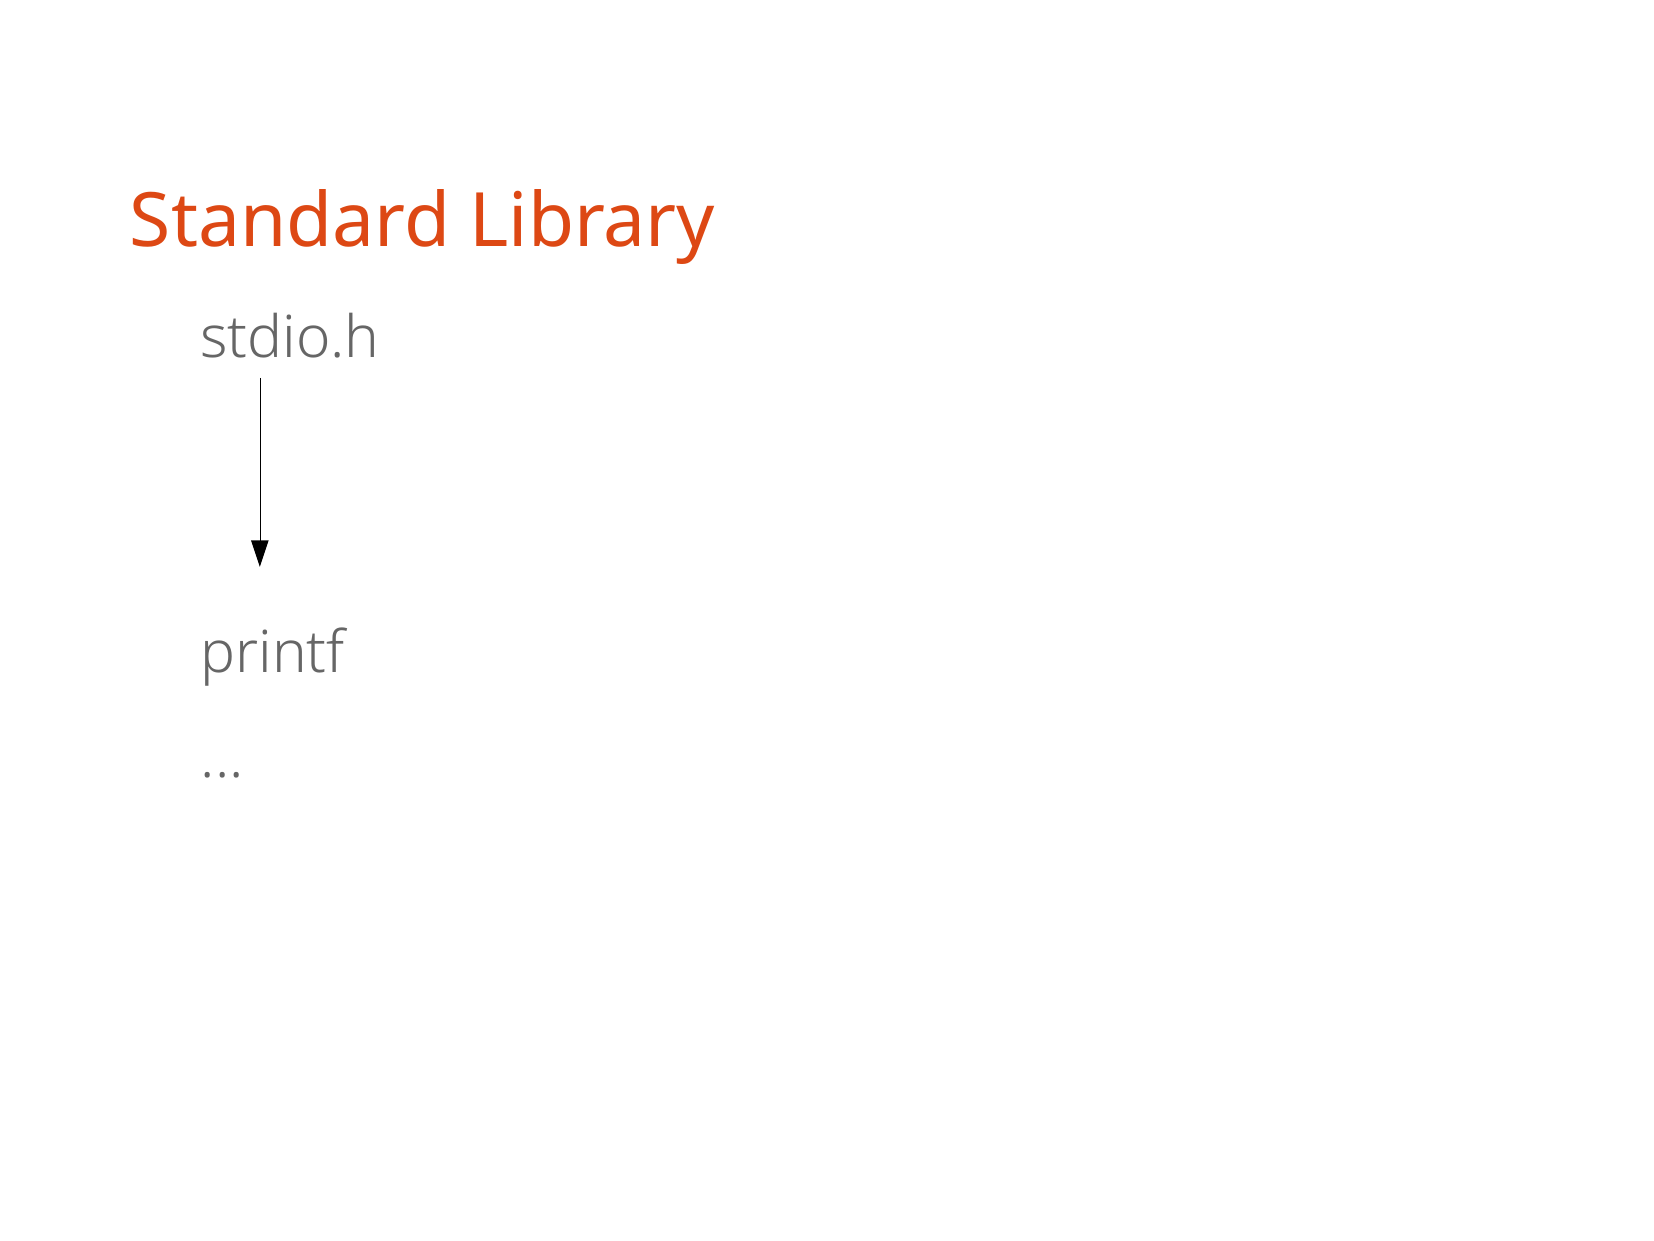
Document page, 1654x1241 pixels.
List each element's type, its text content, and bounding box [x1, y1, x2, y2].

title Standard Library [129, 153, 1518, 281]
list stdio.h printf ... [129, 295, 1518, 1010]
